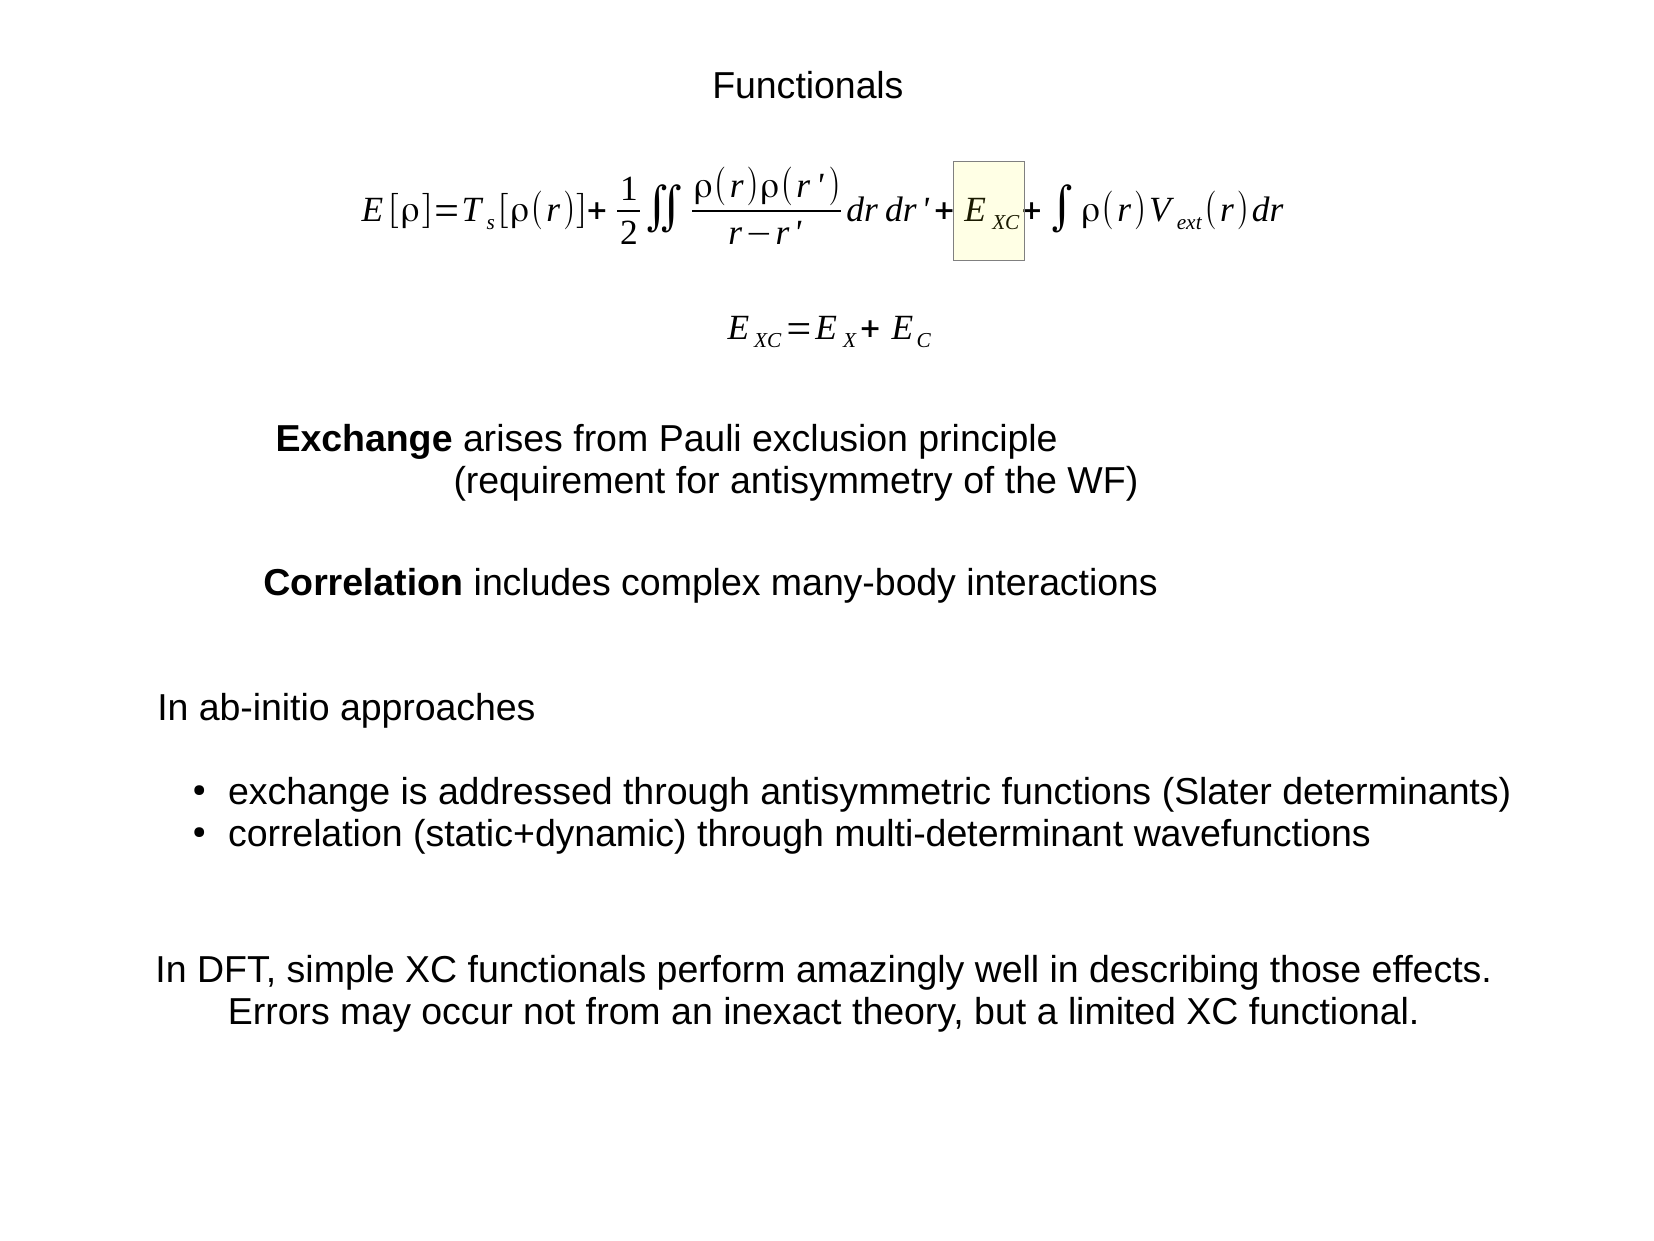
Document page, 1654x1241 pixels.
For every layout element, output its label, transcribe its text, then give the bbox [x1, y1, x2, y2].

text_box [953, 161, 1025, 261]
chart [1025, 165, 1292, 253]
text_box Functionals [697, 57, 919, 114]
text_box Correlation includes complex many-body interactions [248, 554, 1175, 611]
chart [719, 307, 938, 352]
chart [353, 165, 953, 253]
text_box In ab-initio approaches exchange is addressed through antisymmetric functions (Slater determinants) correlation (static+dynamic) through multi-determinant wavefunctions [142, 679, 1529, 863]
text_box Exchange arises from Pauli exclusion principle (requirement for antisymmetry of the WF) [260, 409, 1155, 509]
text_box In DFT, simple XC functionals perform amazingly well in describing those effects. Errors may occur not from an inexact theory, but a limited XC functional. [140, 940, 1510, 1040]
